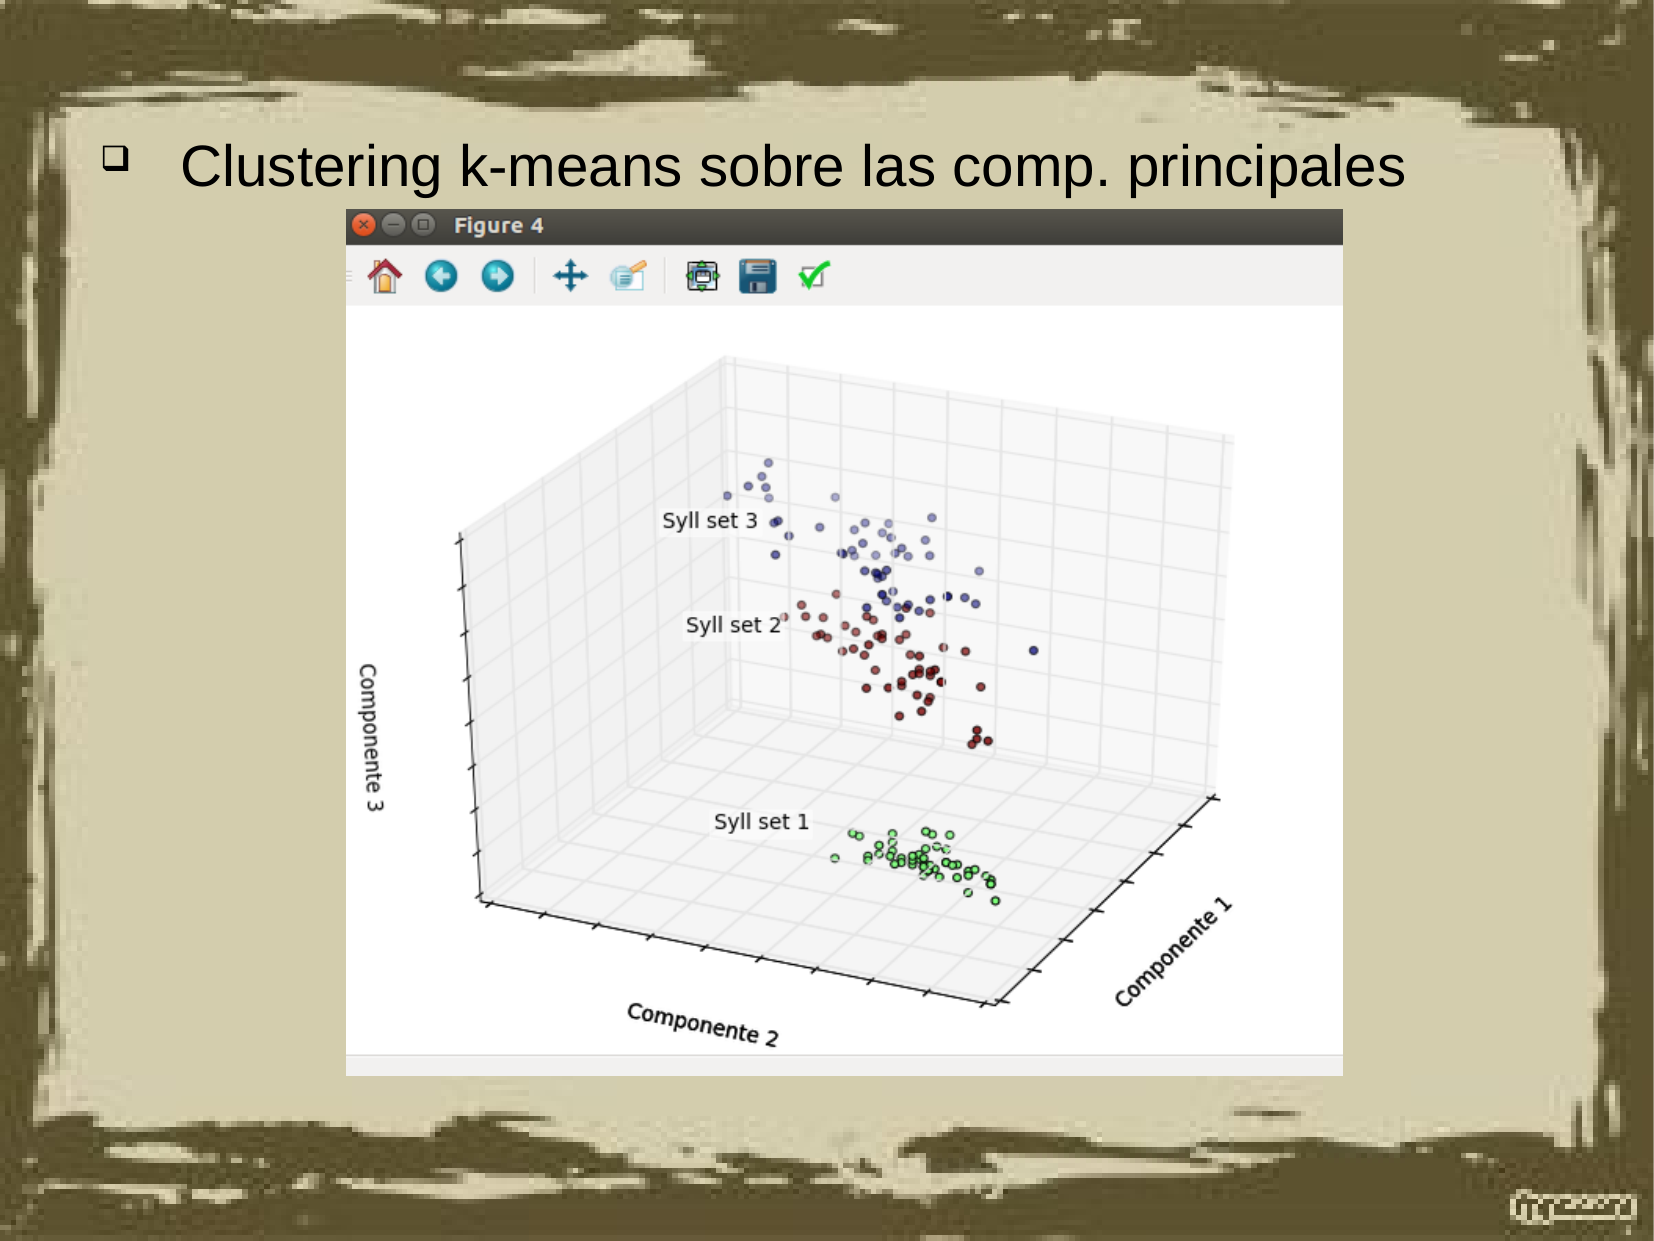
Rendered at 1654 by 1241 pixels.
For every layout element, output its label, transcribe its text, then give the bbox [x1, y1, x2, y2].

picture [0, 0, 1654, 1241]
text_box Clustering k-means sobre las comp. principales [100, 127, 1589, 848]
